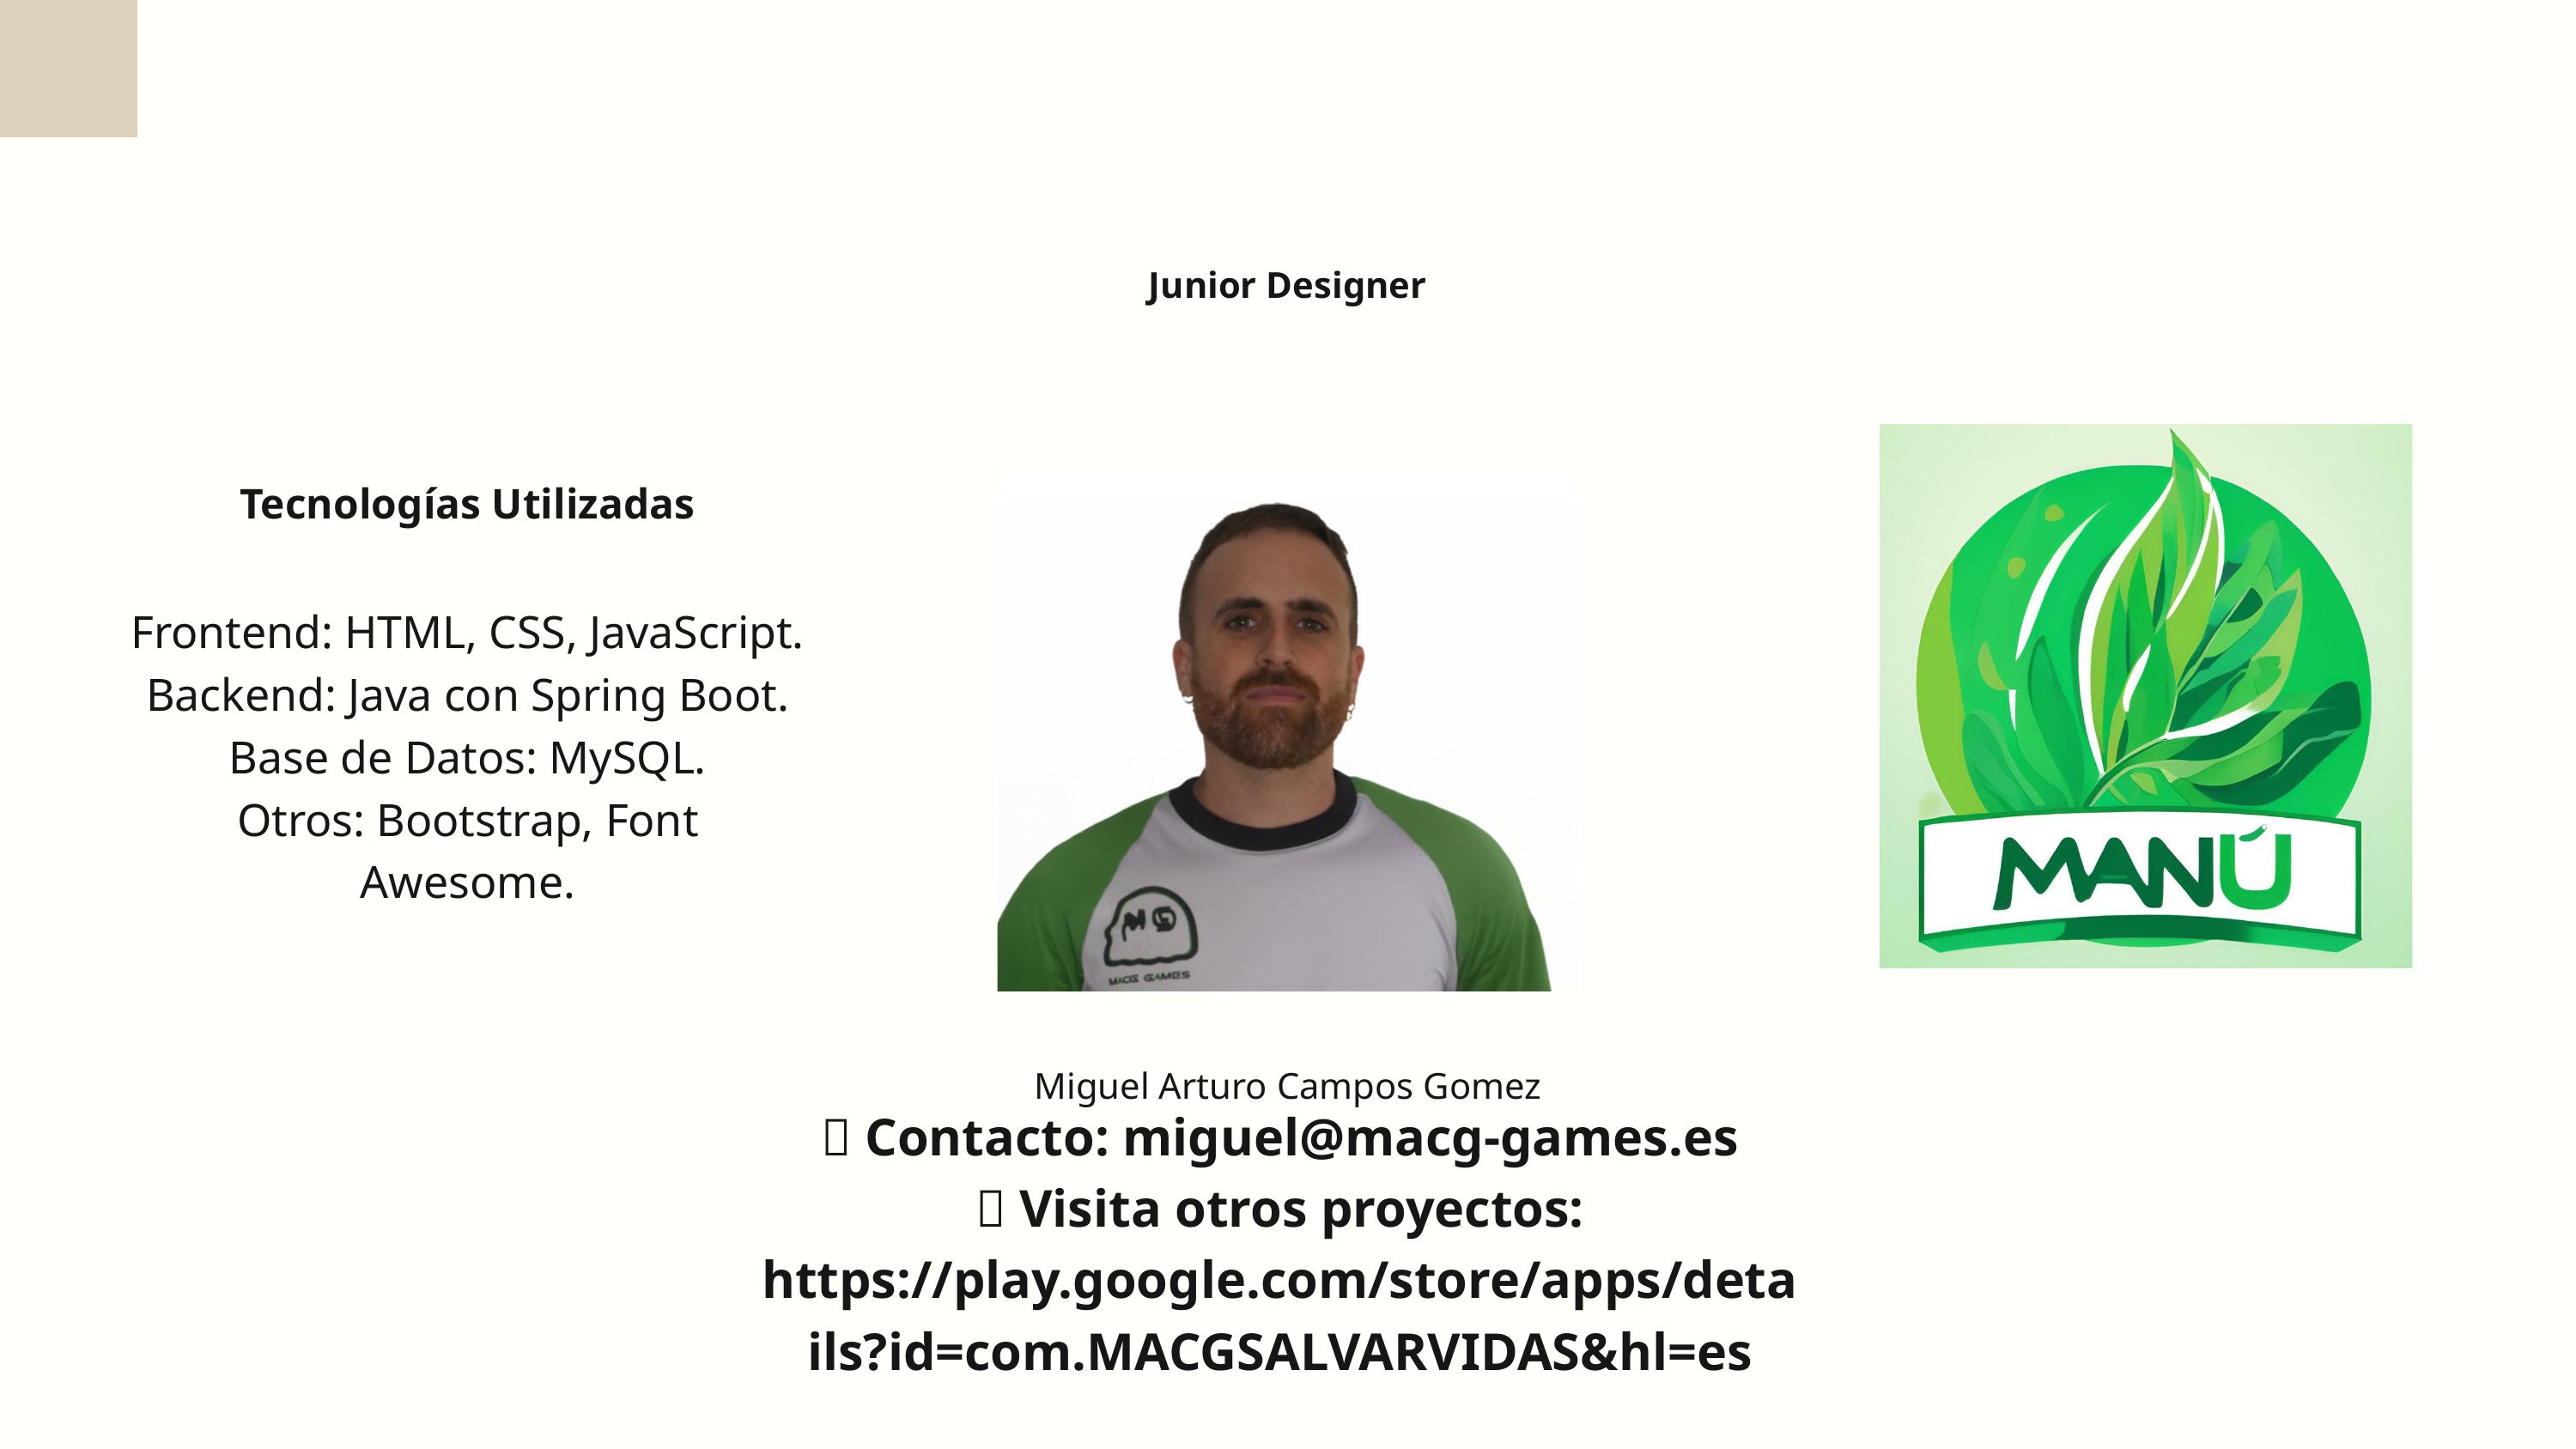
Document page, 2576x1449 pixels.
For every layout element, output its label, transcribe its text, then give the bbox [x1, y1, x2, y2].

text_box Frontend: HTML, CSS, JavaScript. Backend: Java con Spring Boot. Base de Datos: MySQL. Otros: Bootstrap, Font Awesome. [123, 595, 813, 908]
text_box 📩 Contacto: miguel@macg-games.es 🌐 Visita otros proyectos: https://play.google.com/store/apps/details?id=com.MACGSALVARVIDAS&hl=es [756, 1094, 1804, 1381]
text_box Junior Designer [997, 255, 1579, 306]
text_box [1880, 424, 2413, 968]
picture [997, 476, 1579, 991]
text_box Tecnologías Utilizadas [136, 470, 800, 585]
text_box [0, 0, 137, 137]
text_box Miguel Arturo Campos Gomez [997, 1056, 1579, 1094]
